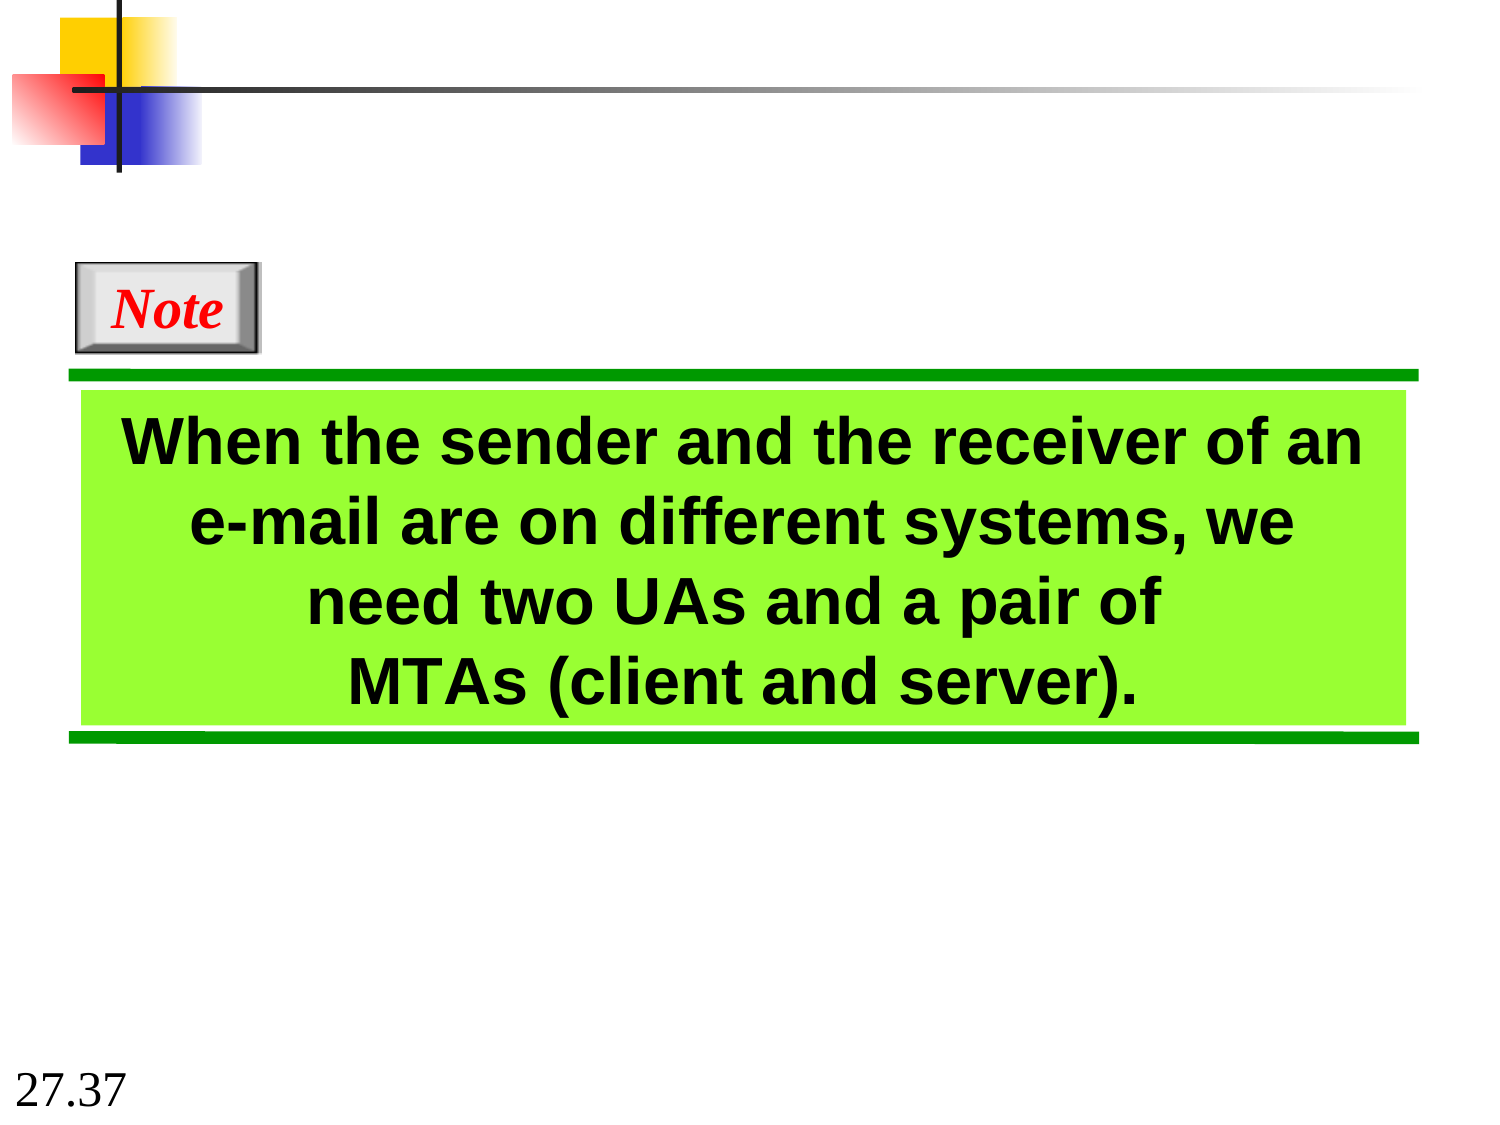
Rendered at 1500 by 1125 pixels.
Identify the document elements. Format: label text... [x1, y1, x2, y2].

text_box When the sender and the receiver of an e-mail are on different systems, we need two UAs and a pair of MTAs (client and server). [81, 390, 1407, 726]
text_box Note [96, 262, 240, 348]
picture [75, 262, 262, 355]
text_box [12, 0, 1423, 173]
